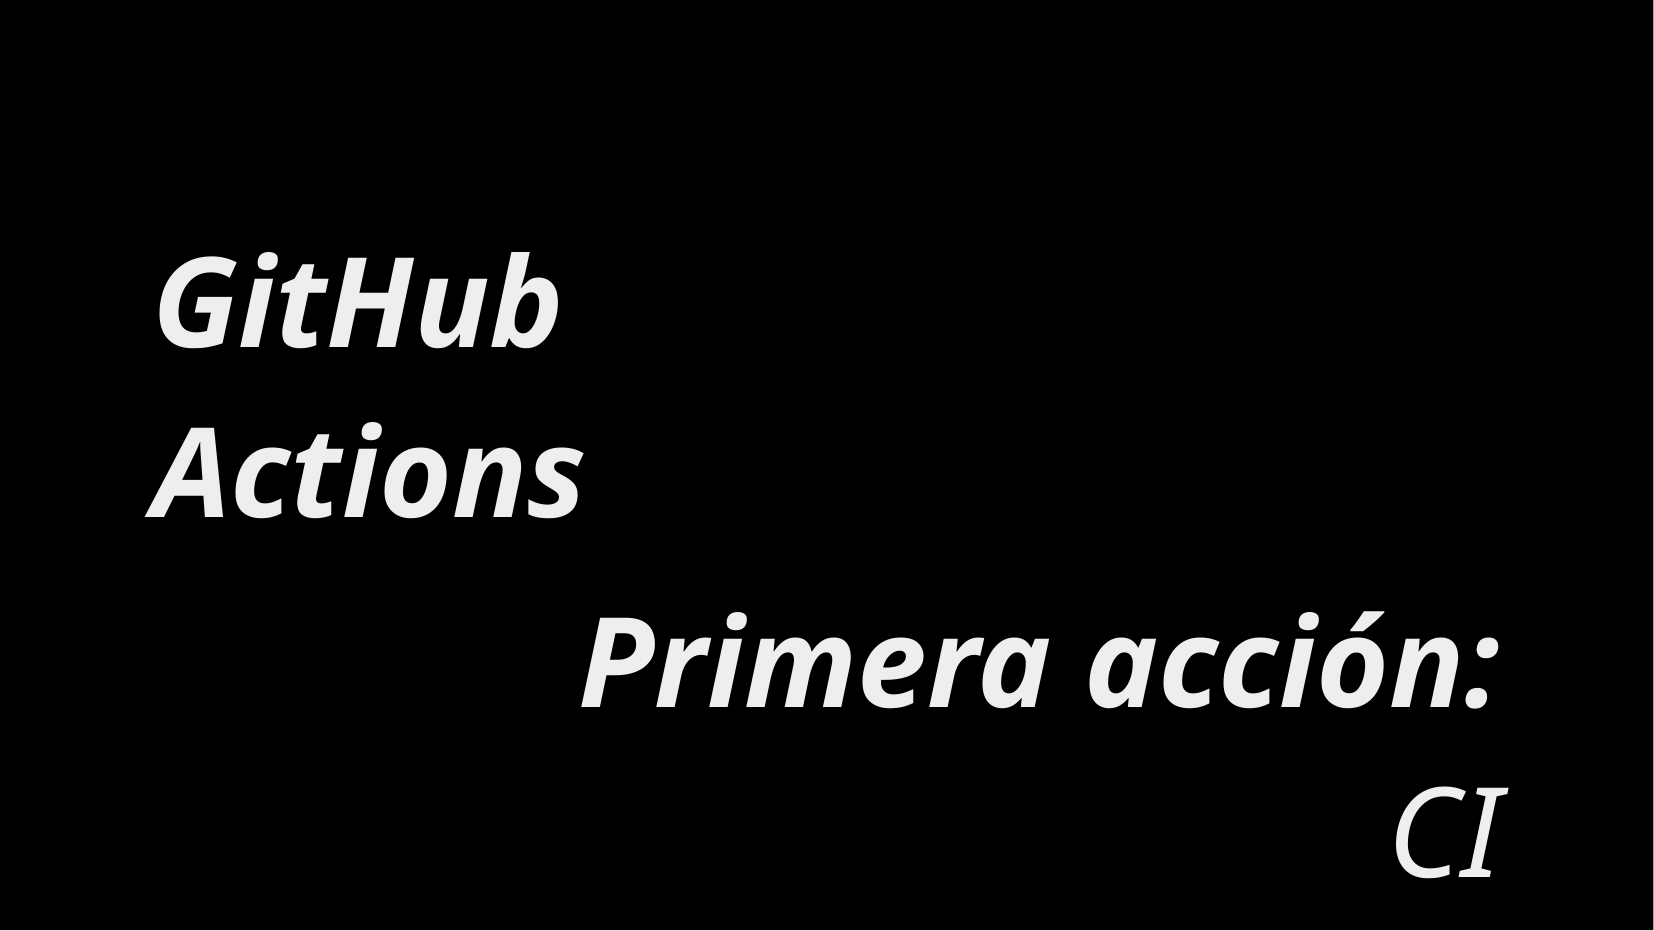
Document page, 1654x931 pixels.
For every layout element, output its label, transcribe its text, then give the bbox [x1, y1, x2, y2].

text_box Primera acción: CI [534, 566, 1517, 720]
text_box [0, 0, 1654, 931]
text_box GitHub Actions [137, 205, 1032, 360]
